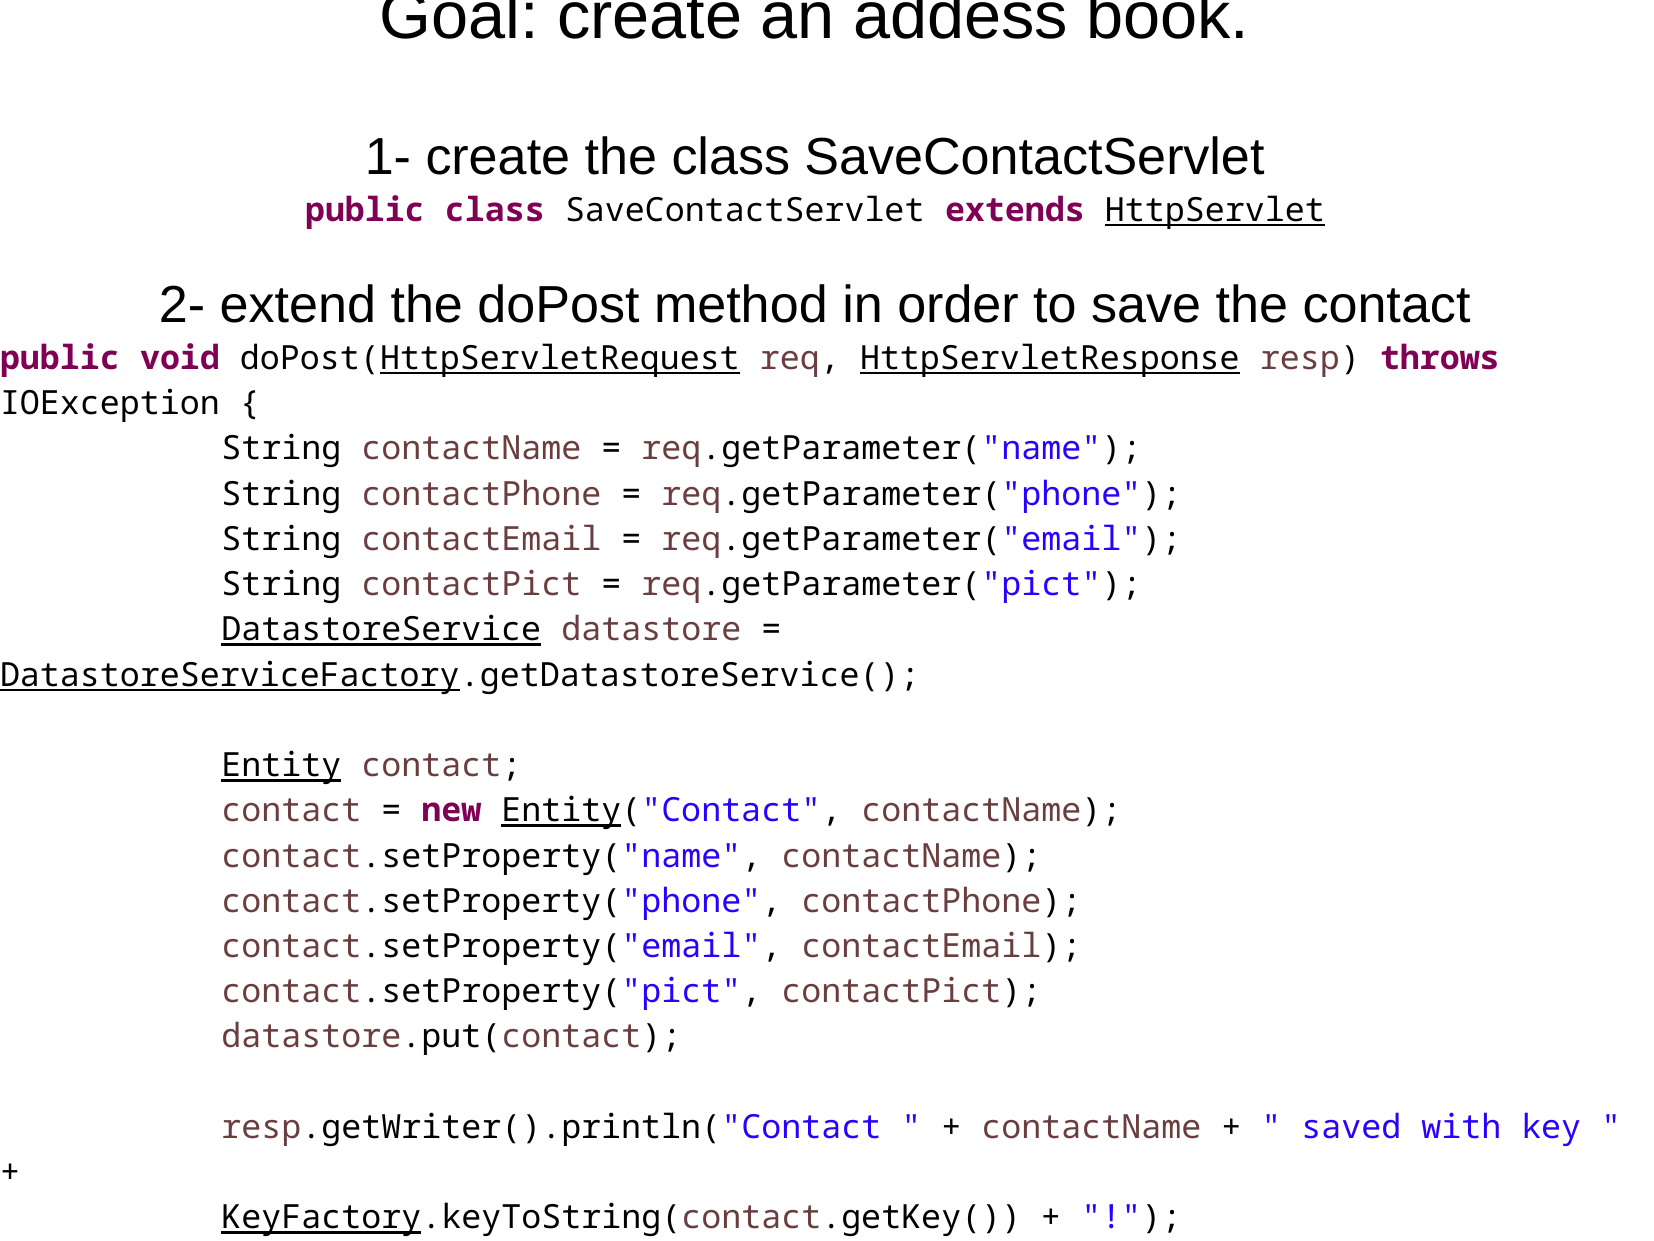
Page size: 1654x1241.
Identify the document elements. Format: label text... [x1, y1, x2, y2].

subtitle Goal: create an addess book. 1- create the class SaveContactServlet public class SaveContactServlet extends HttpServlet 2- extend the doPost method in order to save the contact public void doPost(HttpServletRequest req, HttpServletResponse resp) throws IOException { String contactName = req.getParameter("name"); String contactPhone = req.getParameter("phone"); String contactEmail = req.getParameter("email"); String contactPict = req.getParameter("pict"); DatastoreService datastore = DatastoreServiceFactory.getDatastoreService(); Entity contact; contact = new Entity("Contact", contactName); contact.setProperty("name", contactName); contact.setProperty("phone", contactPhone); contact.setProperty("email", contactEmail); contact.setProperty("pict", contactPict); datastore.put(contact); resp.getWriter().println("Contact " + contactName + " saved with key " + KeyFactory.keyToString(contact.getKey()) + "!"); [0, 0, 1630, 1217]
